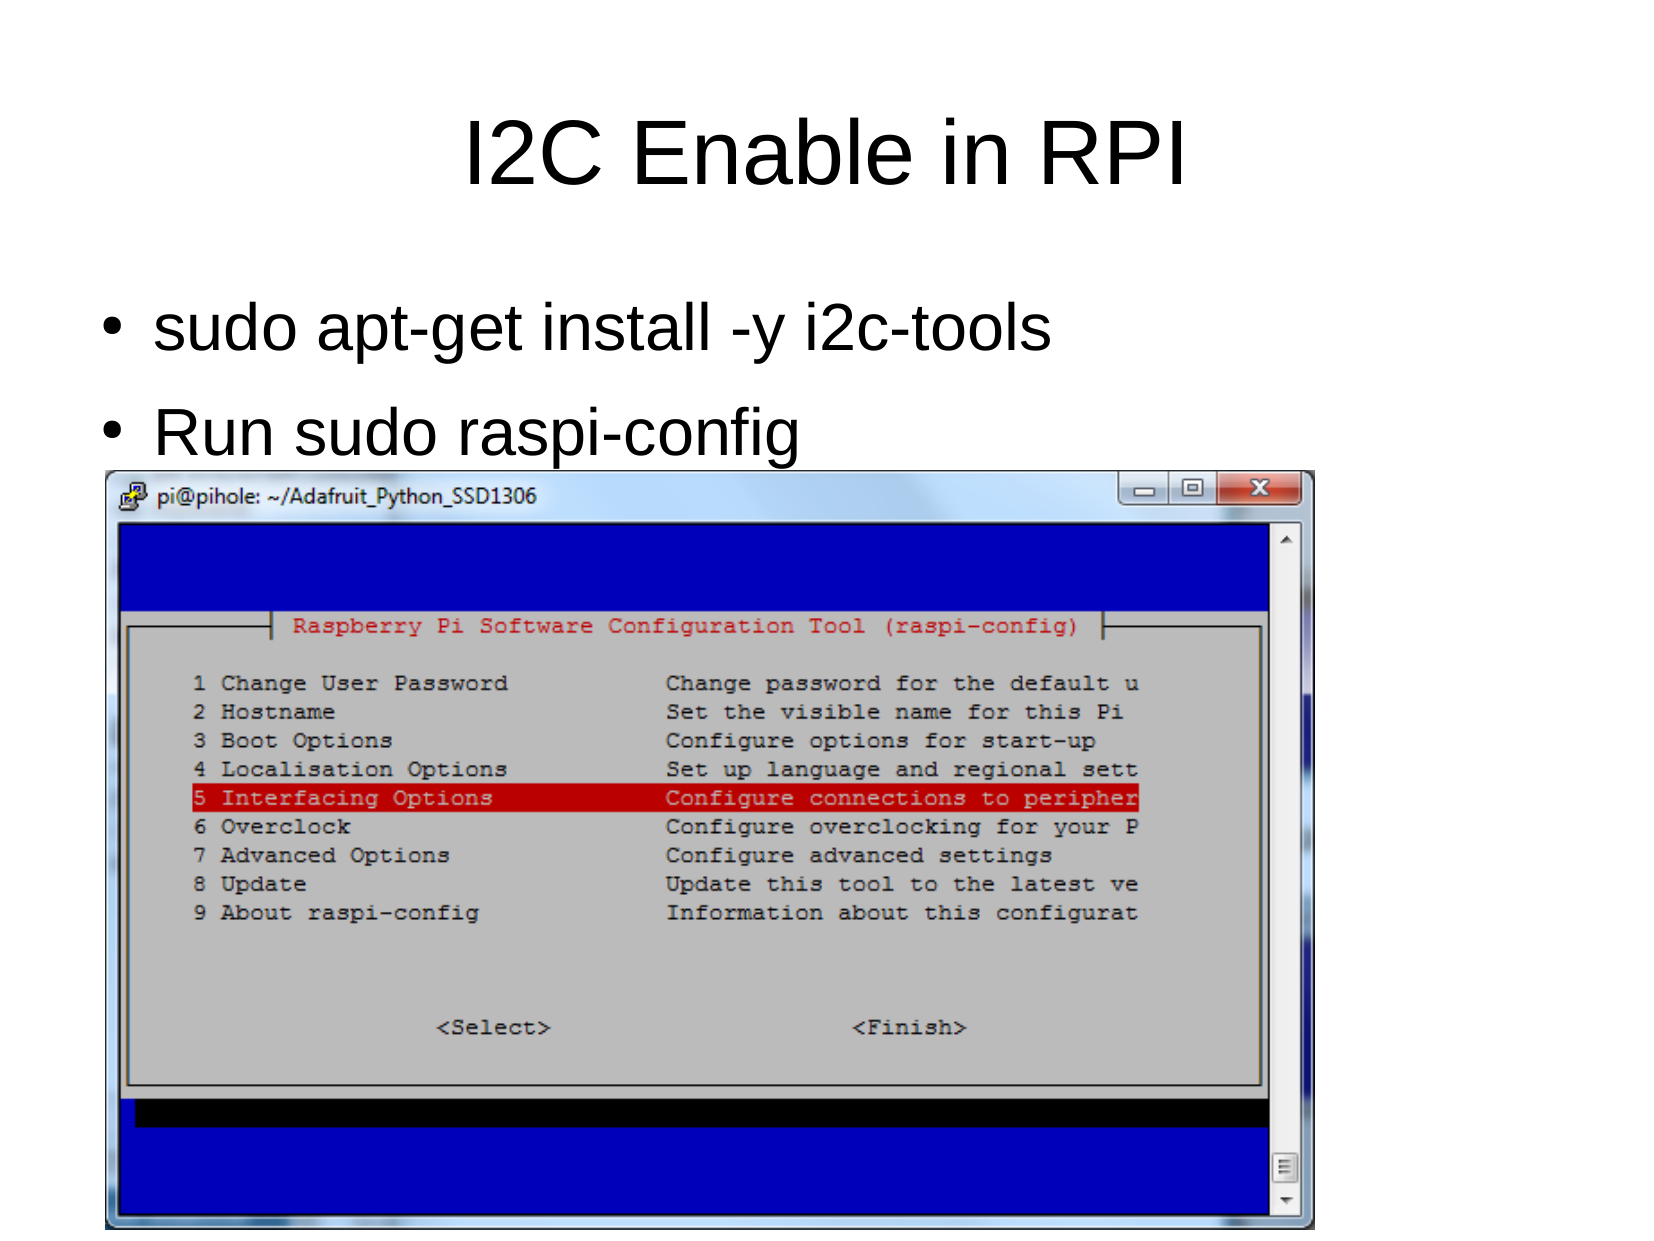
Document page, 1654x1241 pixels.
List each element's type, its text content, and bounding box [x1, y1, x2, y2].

list sudo apt-get install -y i2c-tools Run sudo raspi-config [82, 290, 1571, 1010]
picture [105, 470, 1315, 1231]
title I2C Enable in RPI [82, 49, 1571, 257]
